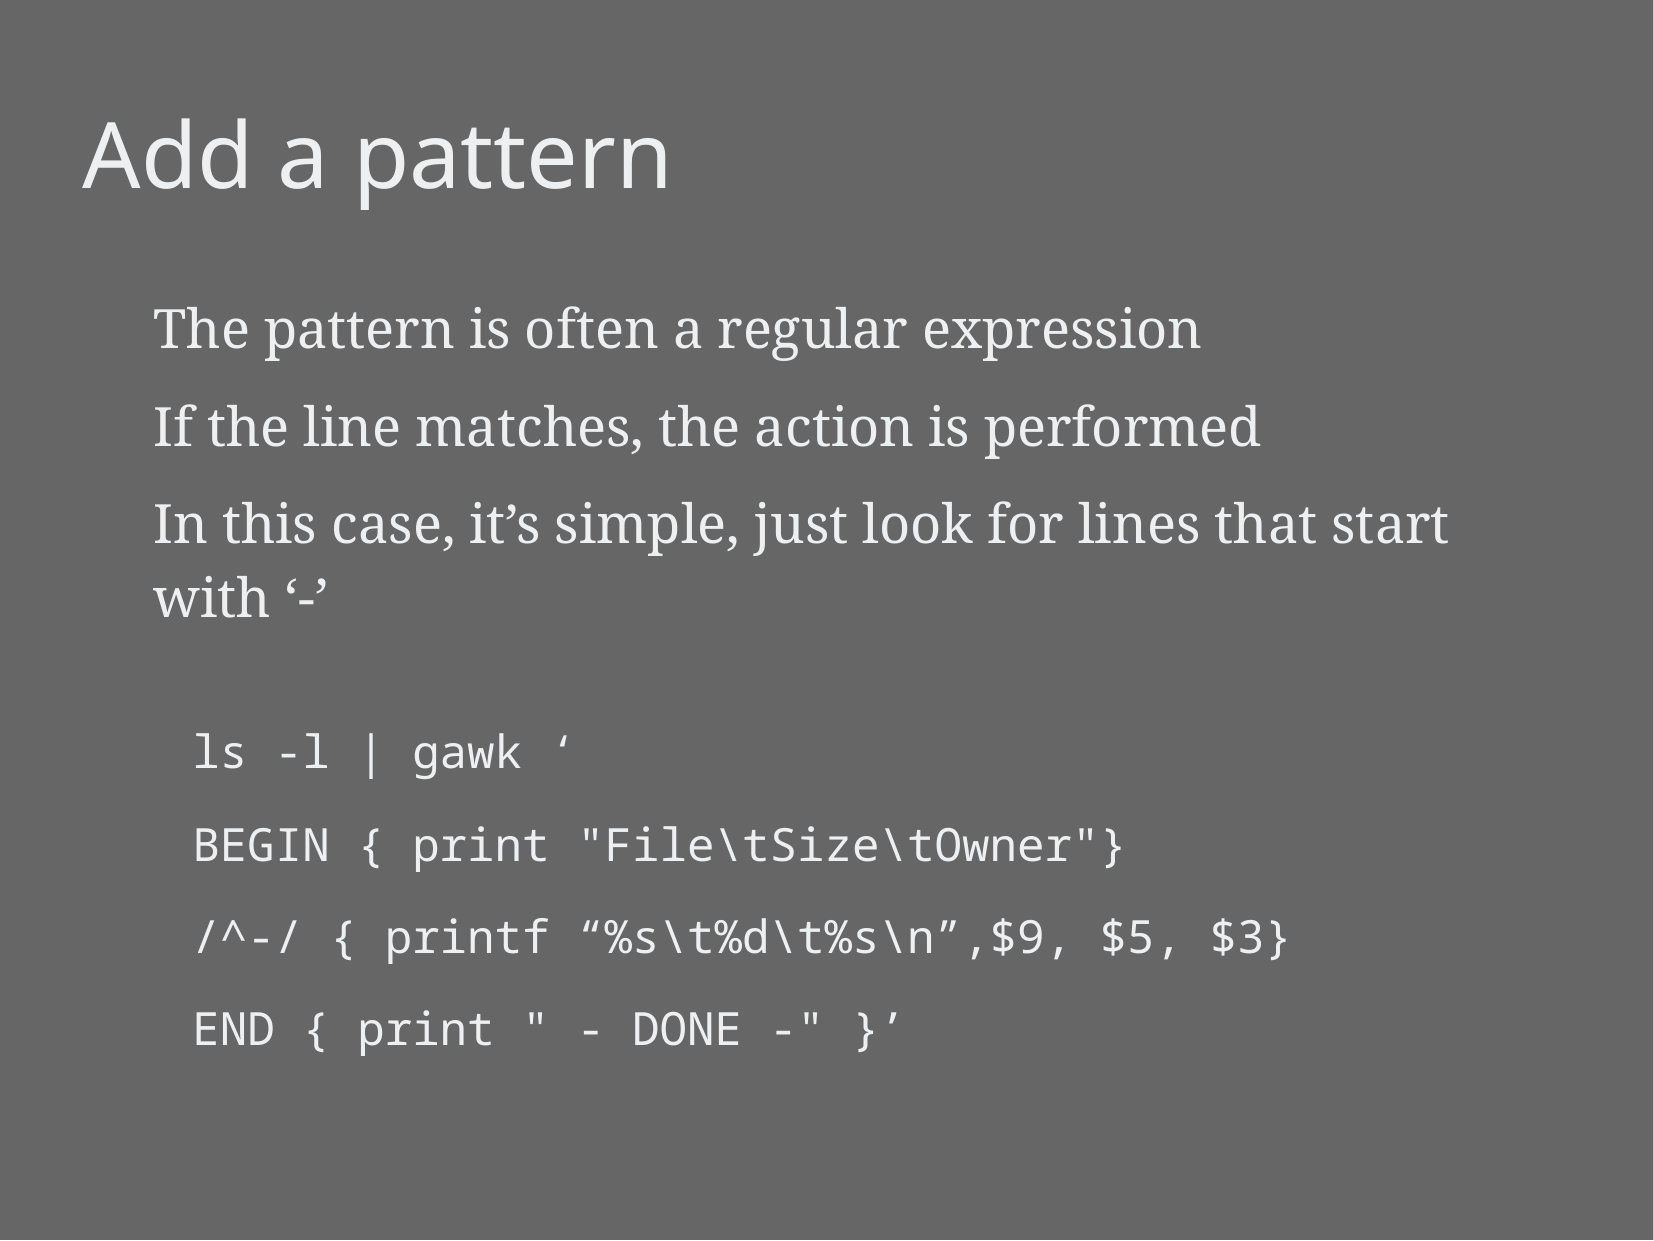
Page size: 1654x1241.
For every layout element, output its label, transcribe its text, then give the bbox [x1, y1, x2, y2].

list The pattern is often a regular expression If the line matches, the action is performed In this case, it’s simple, just look for lines that start with ‘-’ [82, 290, 1571, 713]
title Add a pattern [82, 49, 1571, 257]
text_box ls -l | gawk ‘ BEGIN { print "File\tSize\tOwner"} /^-/ { printf “%s\t%d\t%s\n”,$9, $5, $3} END { print " - DONE -" }’ [150, 712, 1501, 1126]
